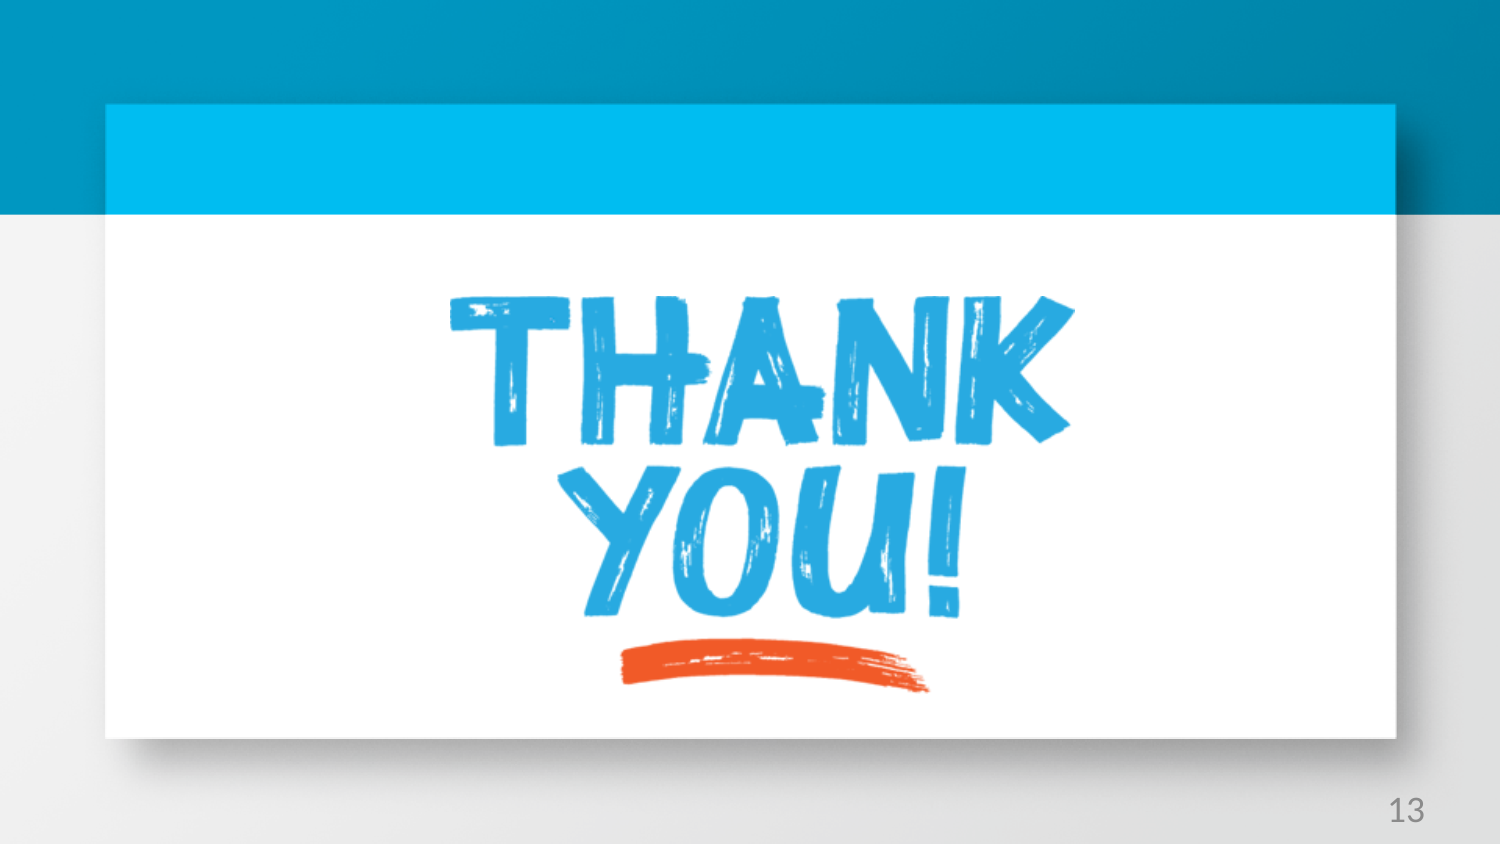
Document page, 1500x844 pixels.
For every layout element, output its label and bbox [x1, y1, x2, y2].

picture [0, 215, 1500, 844]
